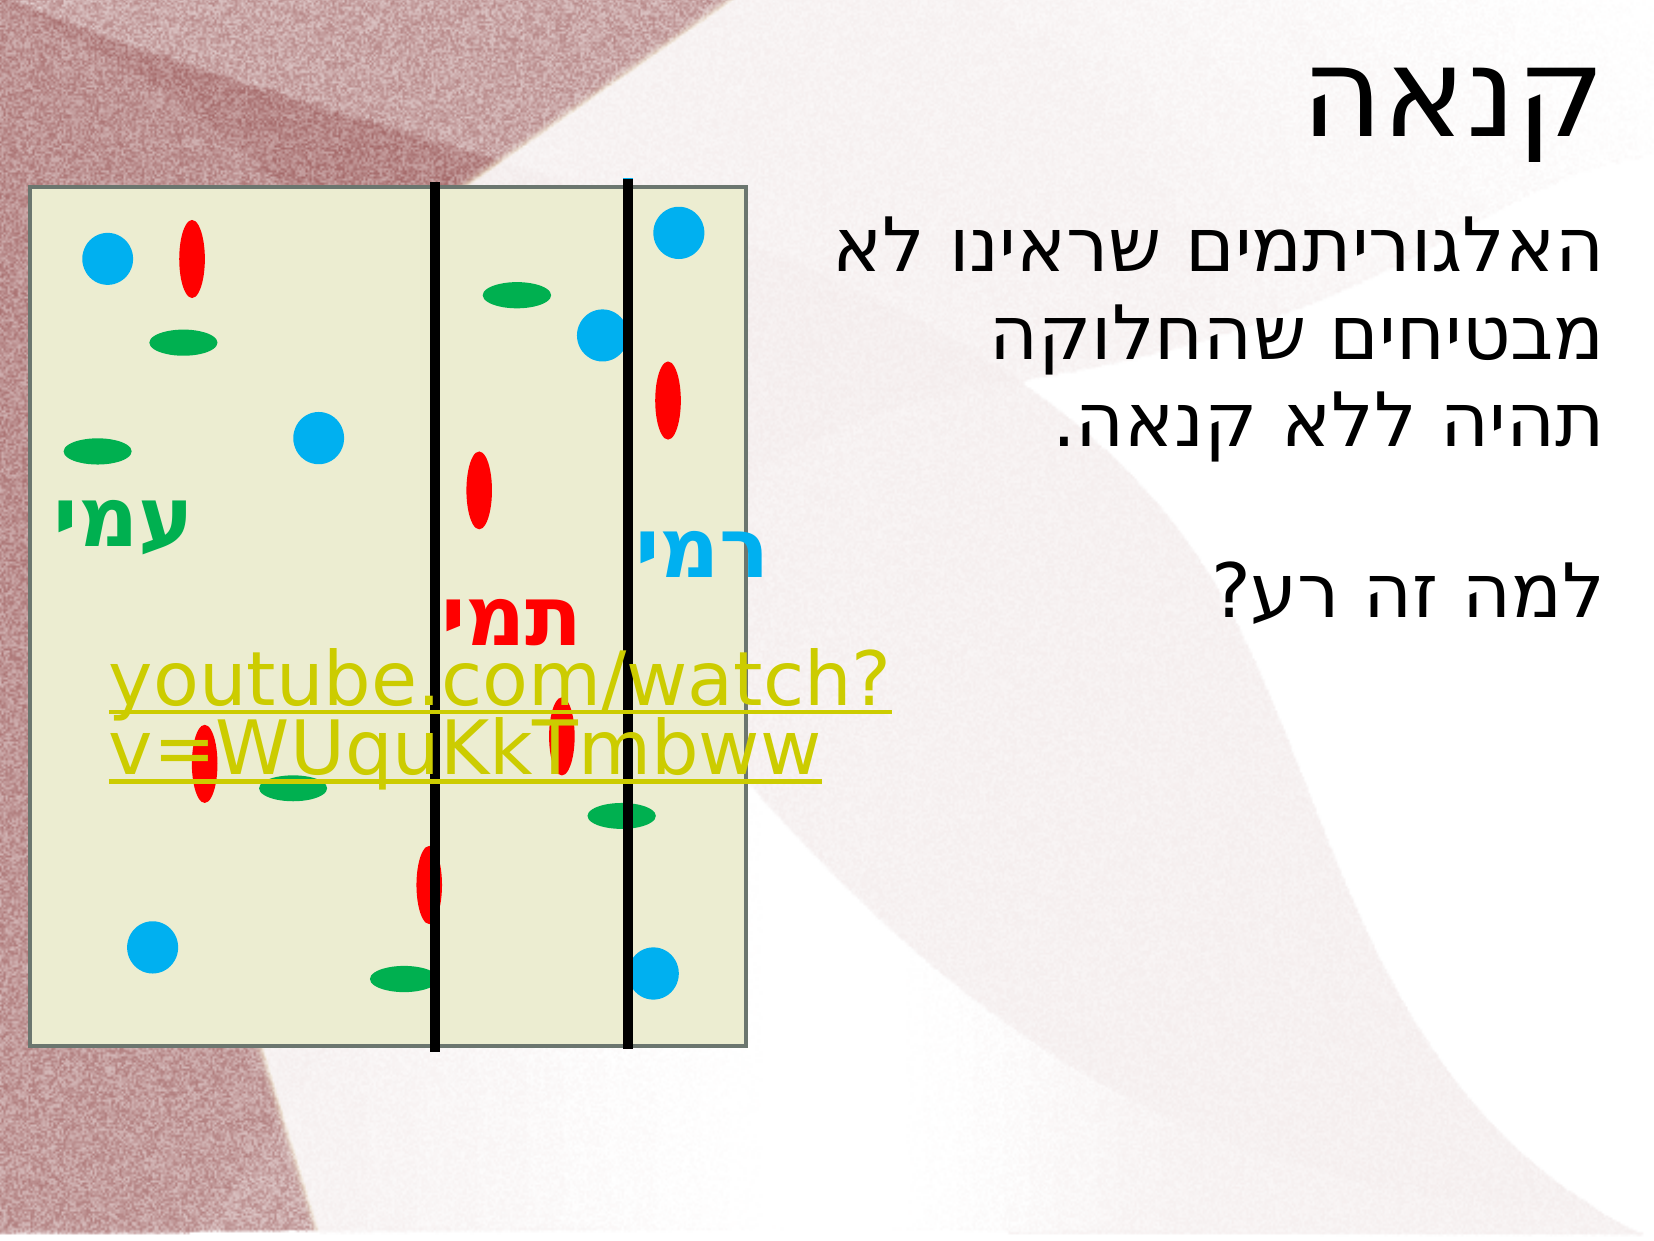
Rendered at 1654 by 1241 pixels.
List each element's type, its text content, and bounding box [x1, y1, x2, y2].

text_box [608, 663, 623, 710]
text_box [29, 187, 430, 1047]
text_box [633, 784, 747, 1047]
text_box עמי [38, 464, 209, 573]
title קנאה [30, 7, 1654, 166]
text_box [440, 187, 623, 710]
picture [0, 0, 1654, 1241]
text_box [633, 714, 747, 779]
text_box תמי [440, 563, 598, 672]
text_box [633, 187, 747, 495]
text_box תמי [426, 563, 430, 672]
text_box [633, 605, 747, 710]
text_box האלגוריתמים שראינו לא מבטיחים שהחלוקה תהיה ללא קנאה. למה זה רע? youtube.com/watch?v=WUquKkTmbww [795, 195, 1621, 1006]
text_box [493, 672, 517, 700]
text_box [440, 784, 623, 1047]
text_box רמי [620, 495, 785, 605]
text_box [440, 714, 623, 779]
text_box [356, 738, 379, 769]
